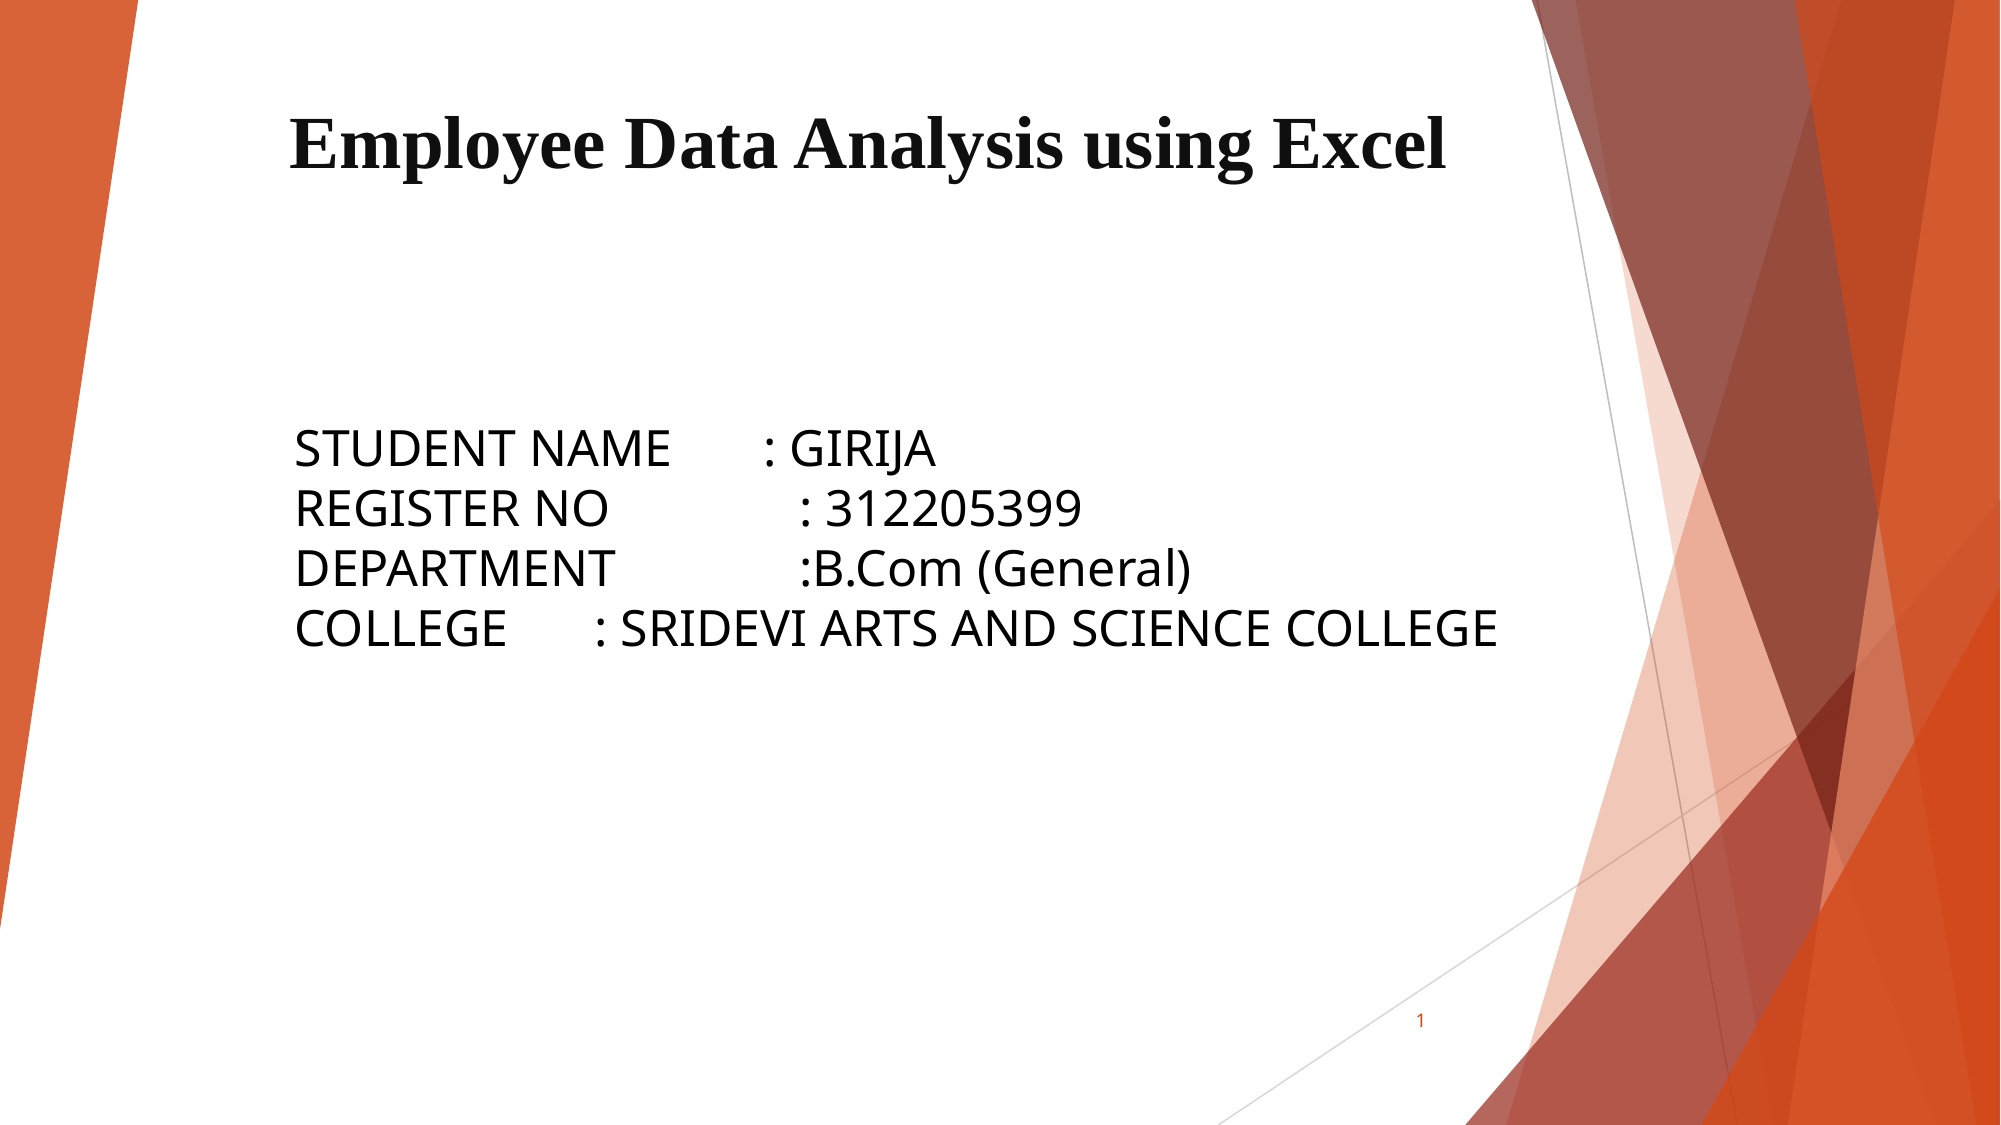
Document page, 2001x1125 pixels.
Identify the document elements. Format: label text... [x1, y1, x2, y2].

text_box STUDENT NAME : GIRIJA REGISTER NO : 312205399 DEPARTMENT :B.Com (General) COLLEGE : SRIDEVI ARTS AND SCIENCE COLLEGE [280, 409, 2000, 724]
title Employee Data Analysis using Excel [0, 93, 1522, 454]
text_box [1409, 1010, 1522, 1032]
